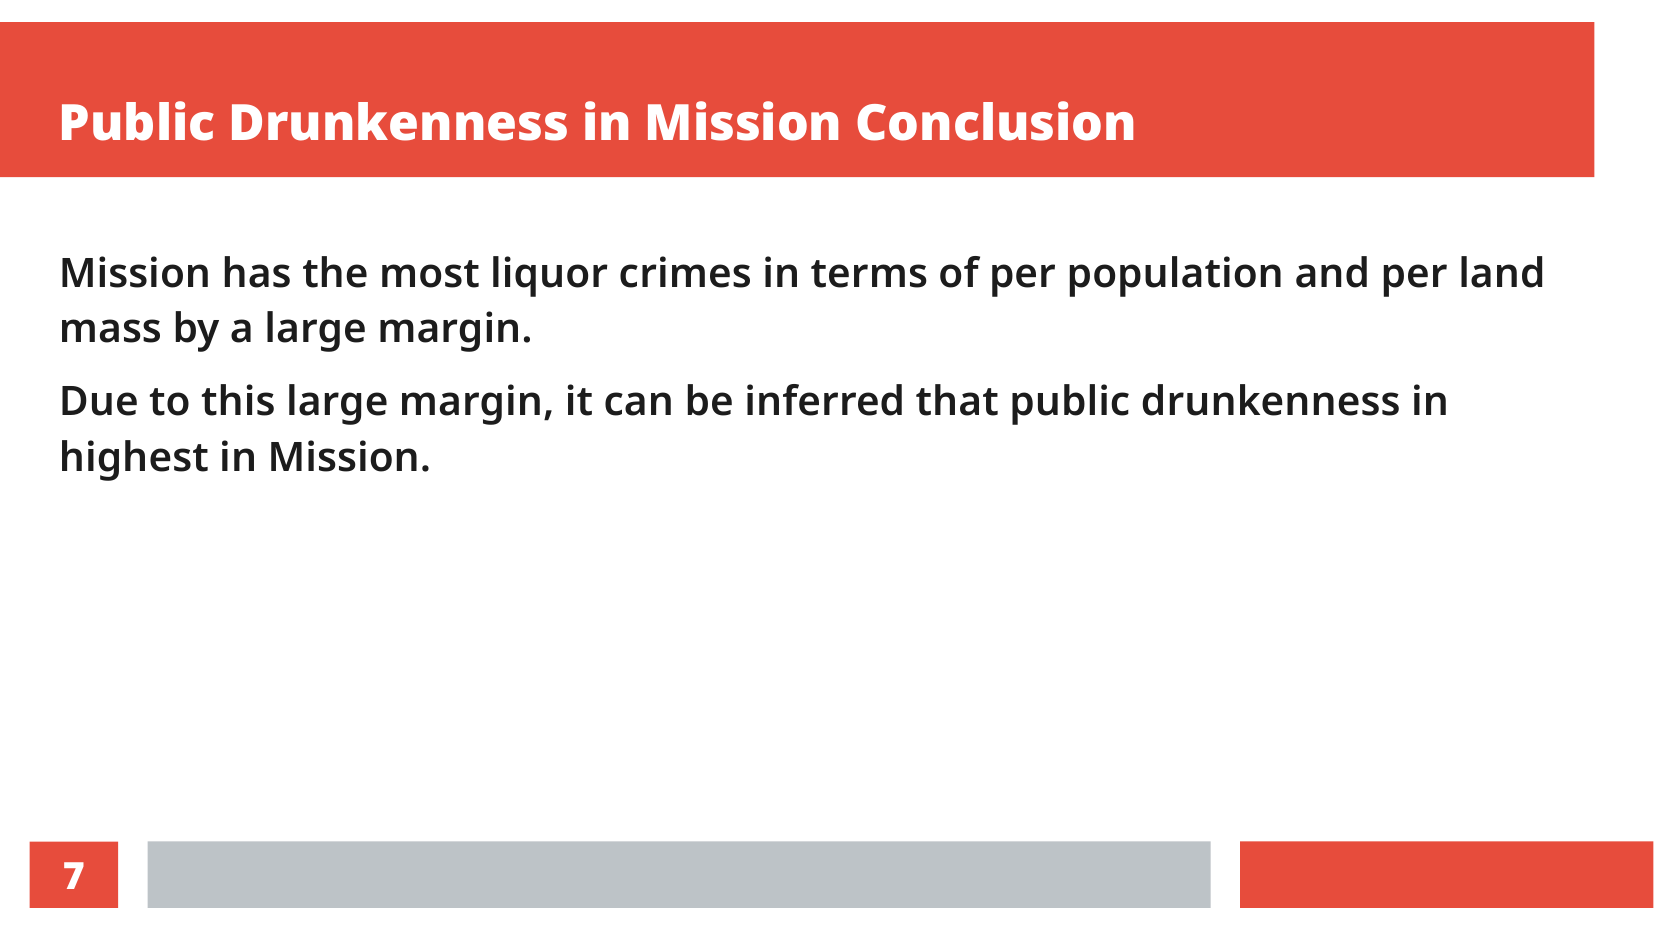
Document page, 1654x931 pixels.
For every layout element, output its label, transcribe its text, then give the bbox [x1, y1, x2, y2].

list Mission has the most liquor crimes in terms of per population and per land mass by a large margin. Due to this large margin, it can be inferred that public drunkenness in highest in Mission. [59, 243, 1565, 820]
title Public Drunkenness in Mission Conclusion [59, 44, 1595, 156]
